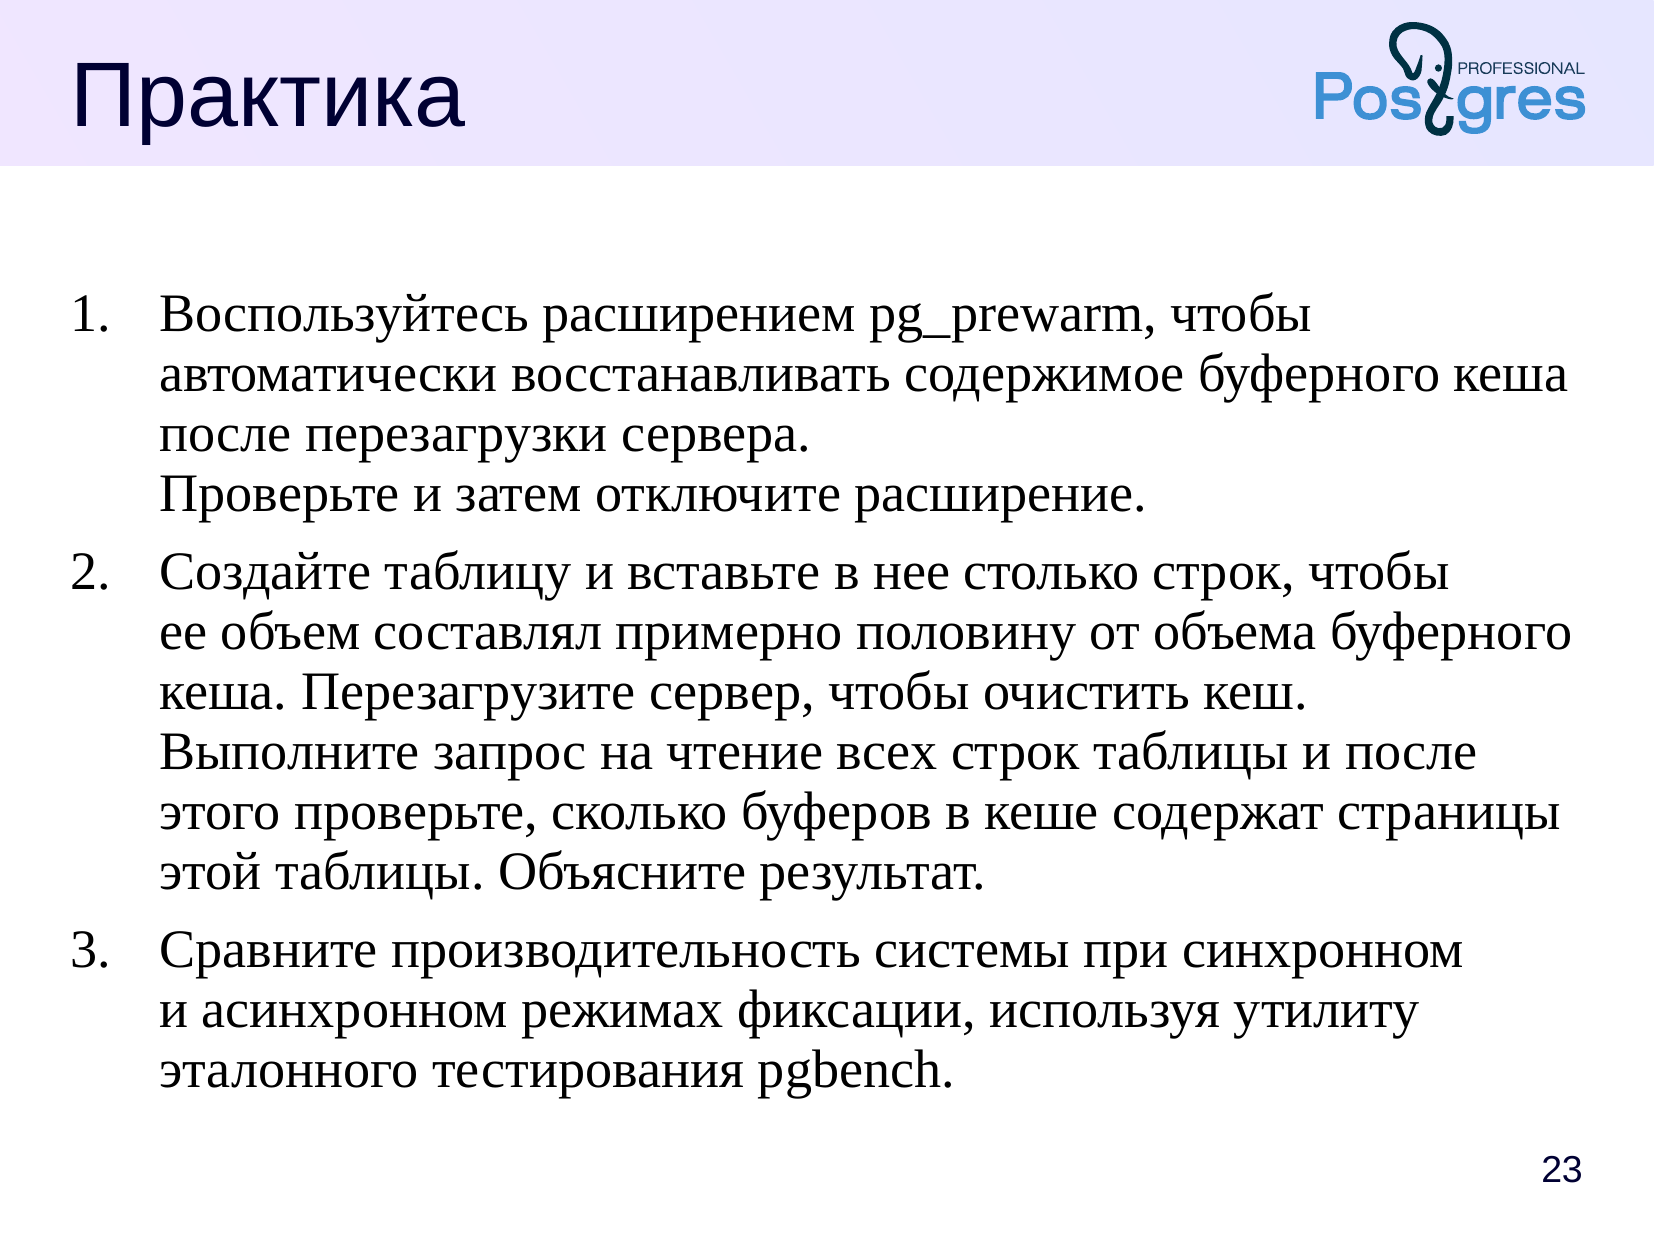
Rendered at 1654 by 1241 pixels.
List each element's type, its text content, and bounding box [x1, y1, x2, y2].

title Практика [70, 43, 1241, 147]
list Воспользуйтесь расширением pg_prewarm, чтобы автоматически восстанавливать содержимое буферного кеша после перезагрузки сервера. Проверьте и затем отключите расширение. Создайте таблицу и вставьте в нее столько строк, чтобы ее объем составлял примерно половину от объема буферного кеша. Перезагрузите сервер, чтобы очистить кеш. Выполните запрос на чтение всех строк таблицы и после этого проверьте, сколько буферов в кеше содержат страницы этой таблицы. Объясните результат. Сравните производительность системы при синхронном и асинхронном режимах фиксации, используя утилиту эталонного тестирования pgbench. [70, 283, 1583, 1134]
